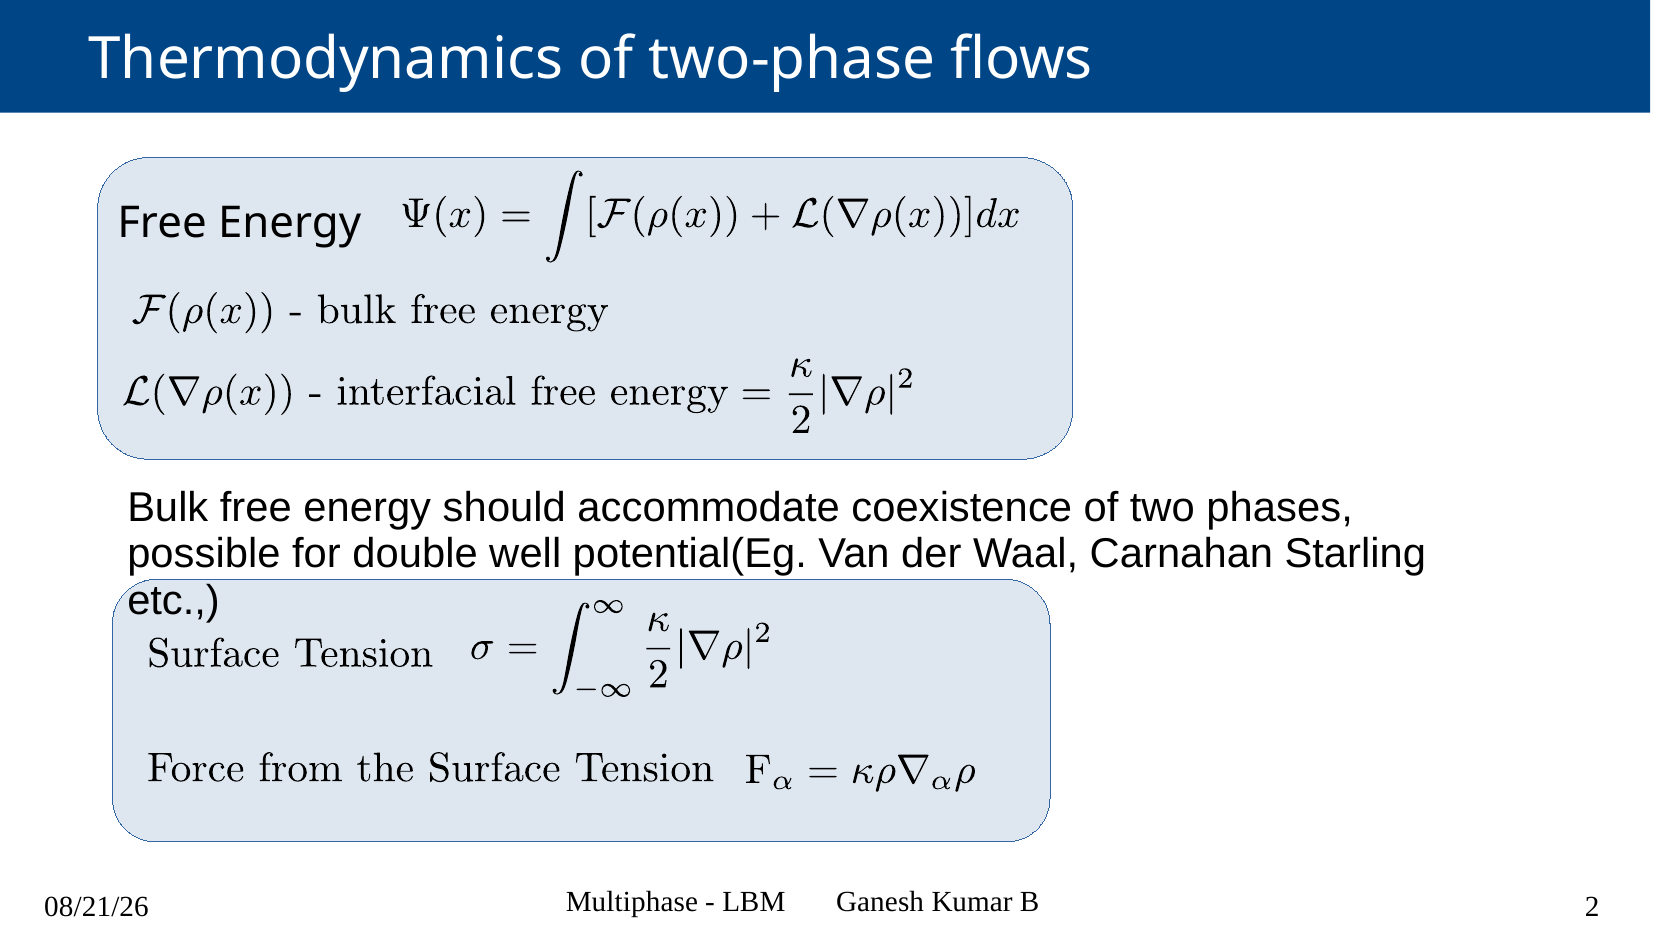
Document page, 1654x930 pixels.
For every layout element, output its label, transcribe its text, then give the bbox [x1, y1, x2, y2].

text_box [97, 157, 1073, 460]
text_box Bulk free energy should accommodate coexistence of two phases, possible for double well potential(Eg. Van der Waal, Carnahan Starling etc.,) [112, 476, 1534, 617]
text_box Free Energy [102, 183, 440, 297]
text_box [112, 617, 1051, 842]
title Thermodynamics of two-phase flows [0, 0, 1651, 113]
